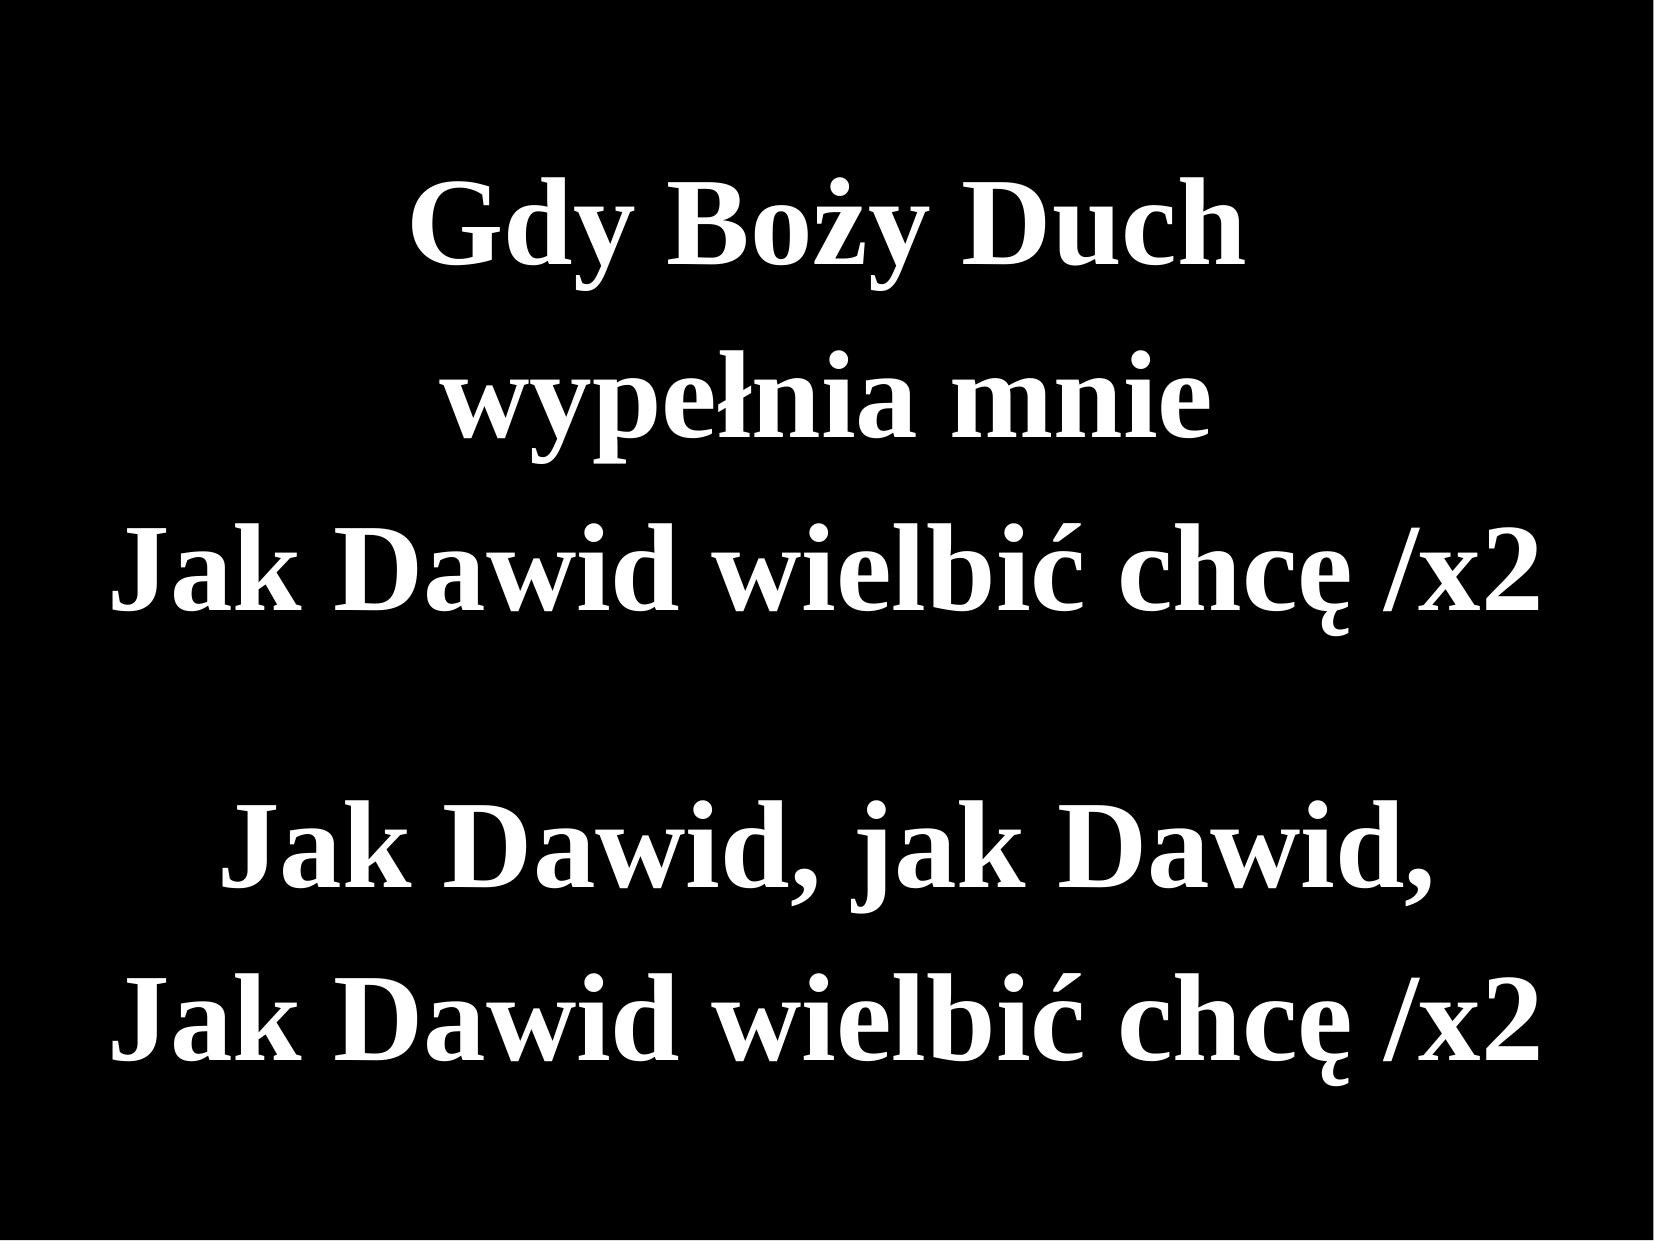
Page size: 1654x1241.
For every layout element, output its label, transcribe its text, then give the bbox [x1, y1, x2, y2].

title Gdy Boży Duch ppp wypełnia mnie ppp Jak Dawid wielbić chcę /x2 Jak Dawid, jak Dawid, ppp Jak Dawid wielbić chcę /x2 [0, 0, 1654, 1241]
